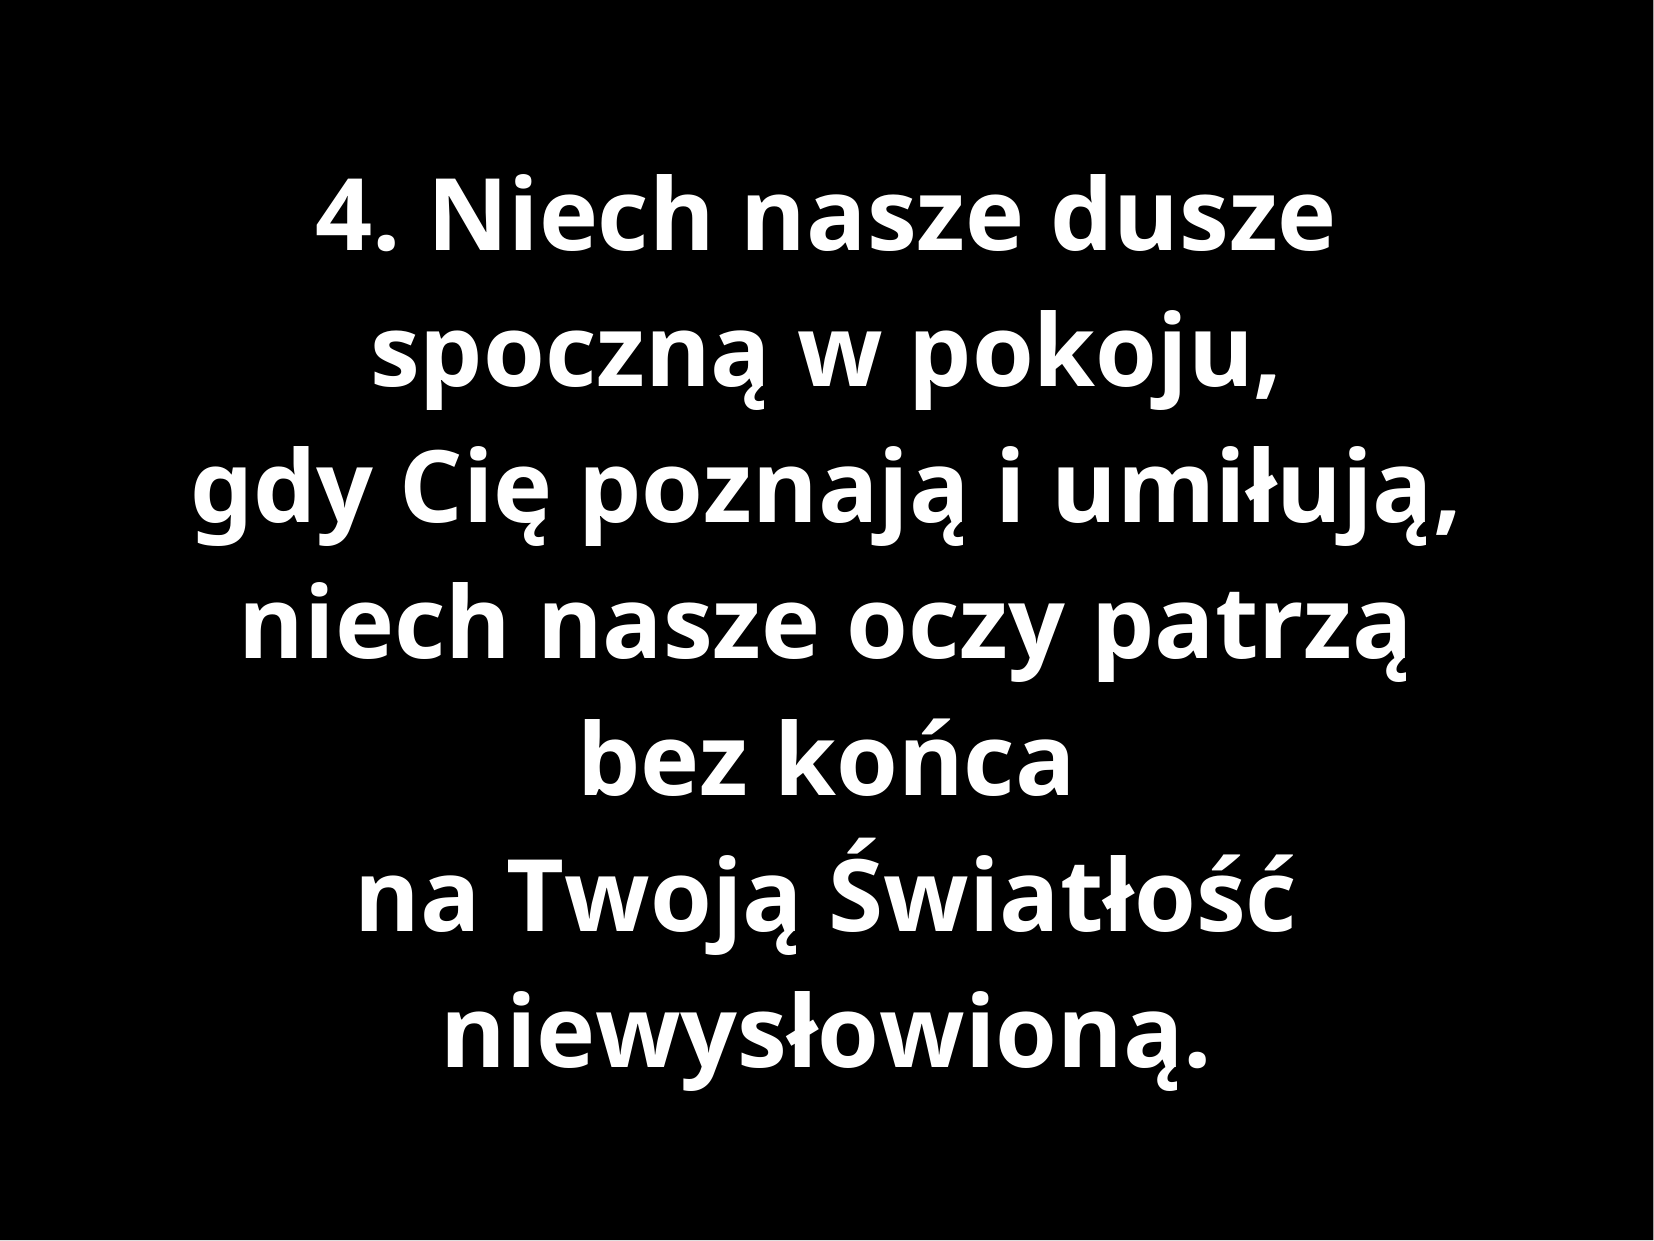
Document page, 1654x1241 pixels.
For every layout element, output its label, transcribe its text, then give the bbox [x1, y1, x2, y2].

title 4. Niech nasze dusze spoczną w pokoju, gdy Cię poznają i umiłują, niech nasze oczy patrzą bez końca na Twoją Światłość niewysłowioną. [0, 0, 1654, 1241]
